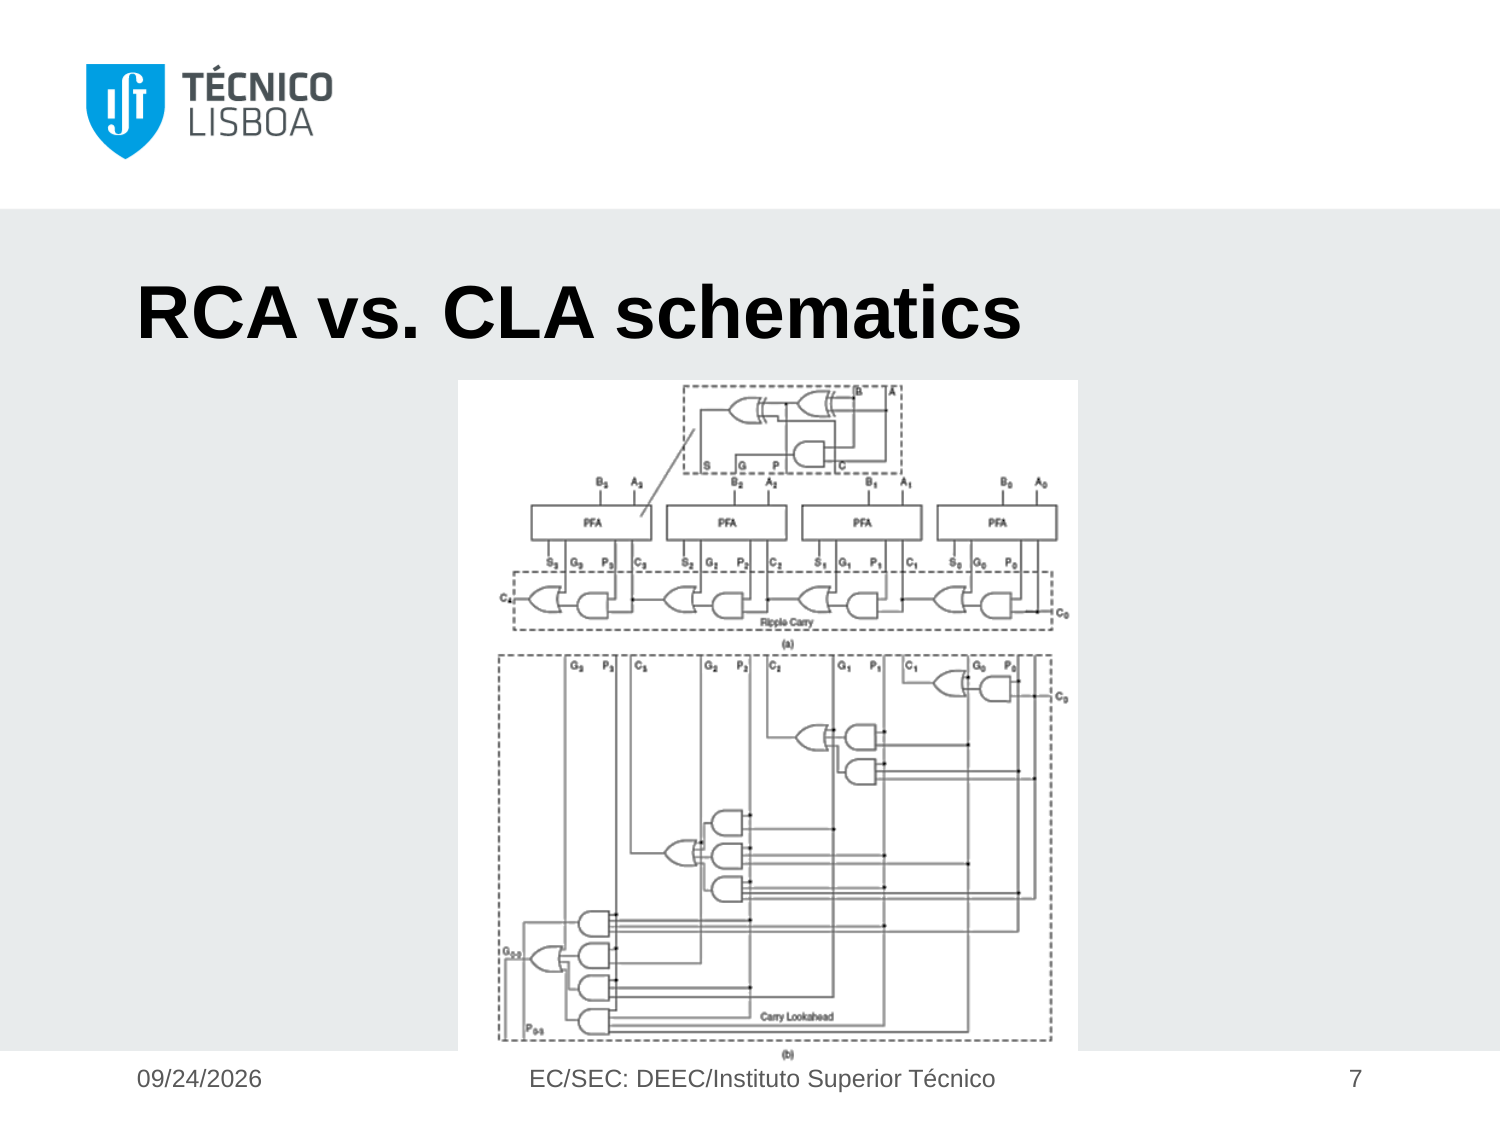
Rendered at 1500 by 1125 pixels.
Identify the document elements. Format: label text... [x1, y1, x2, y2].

title RCA vs. CLA schematics [121, 237, 1378, 381]
picture [0, 0, 1500, 1125]
slide_number 10/11/2018 [121, 1052, 425, 1103]
footer EC/SEC: DEEC/Instituto Superior Técnico [512, 1066, 1021, 1103]
slide_number <number> [1077, 1052, 1378, 1103]
